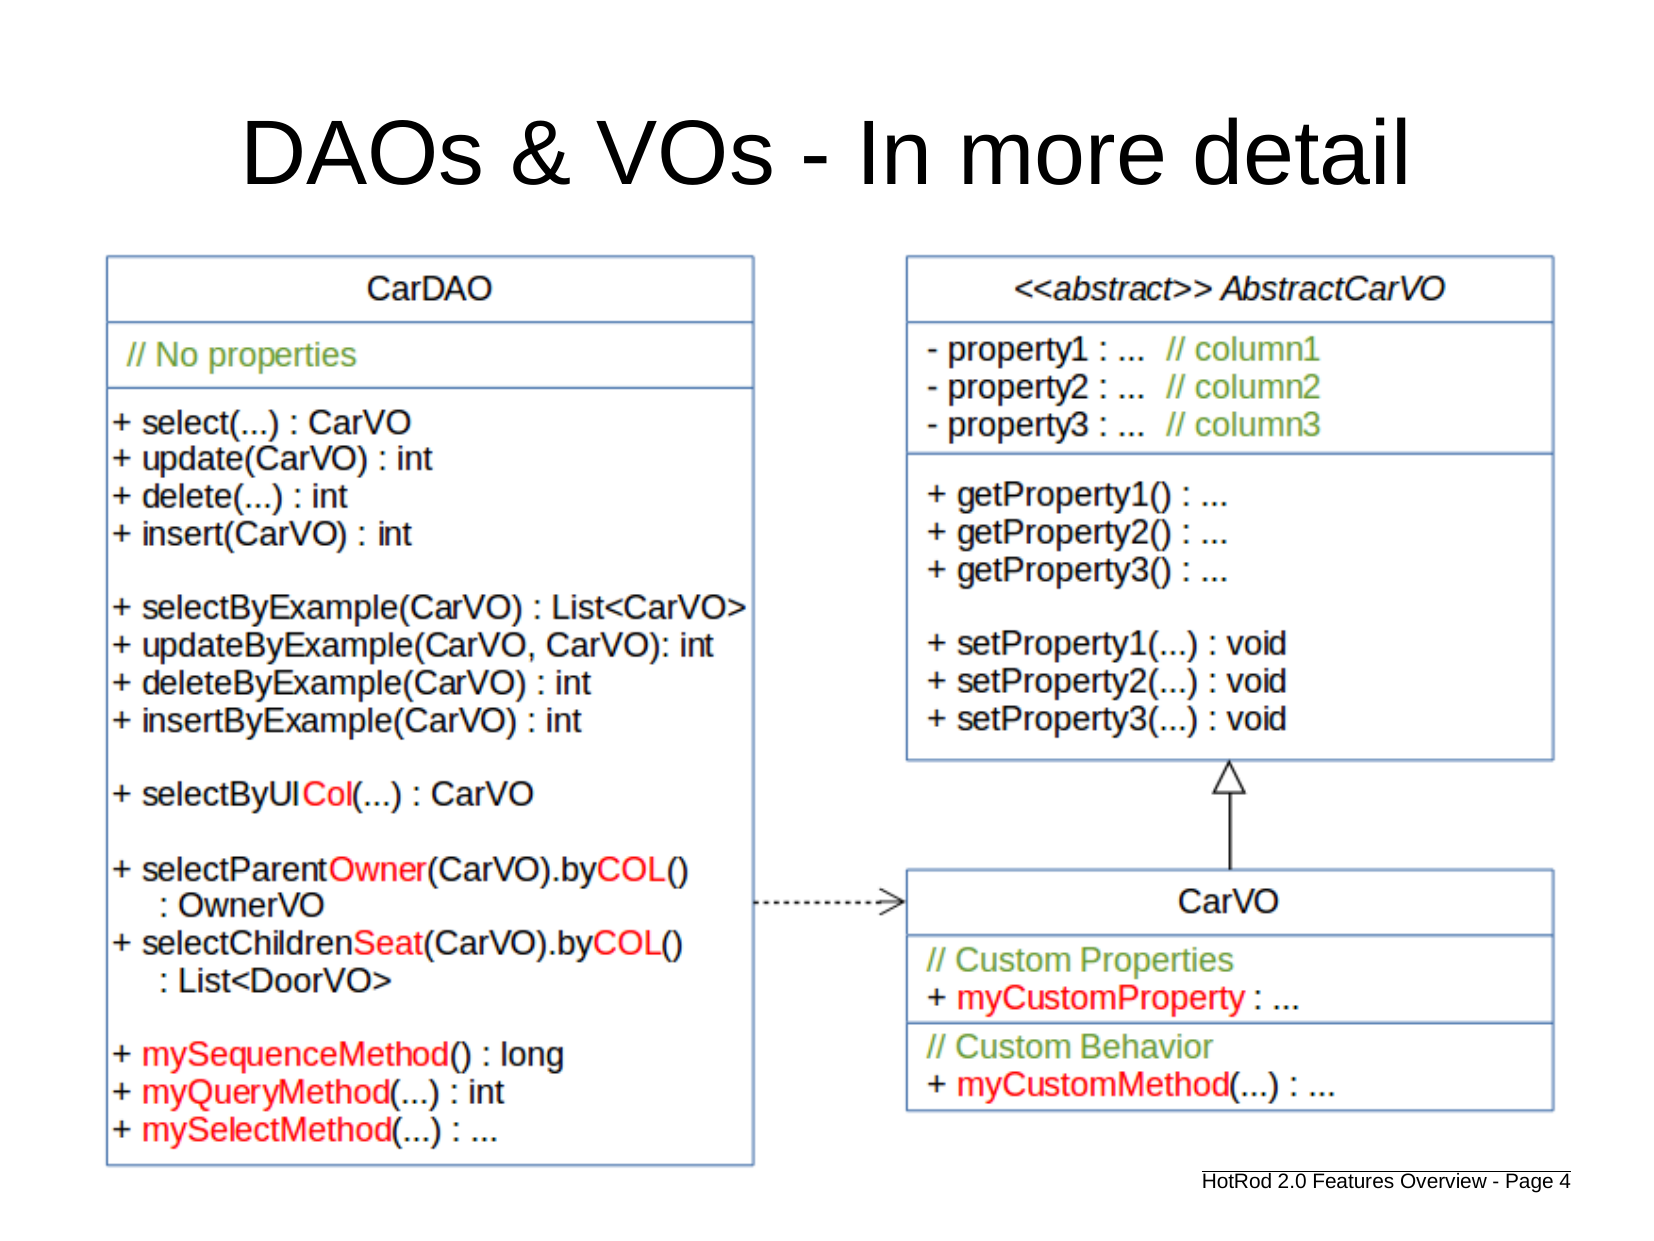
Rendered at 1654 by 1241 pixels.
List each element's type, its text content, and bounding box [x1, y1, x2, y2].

title DAOs & VOs - In more detail [82, 49, 1571, 257]
picture [99, 248, 1561, 1171]
